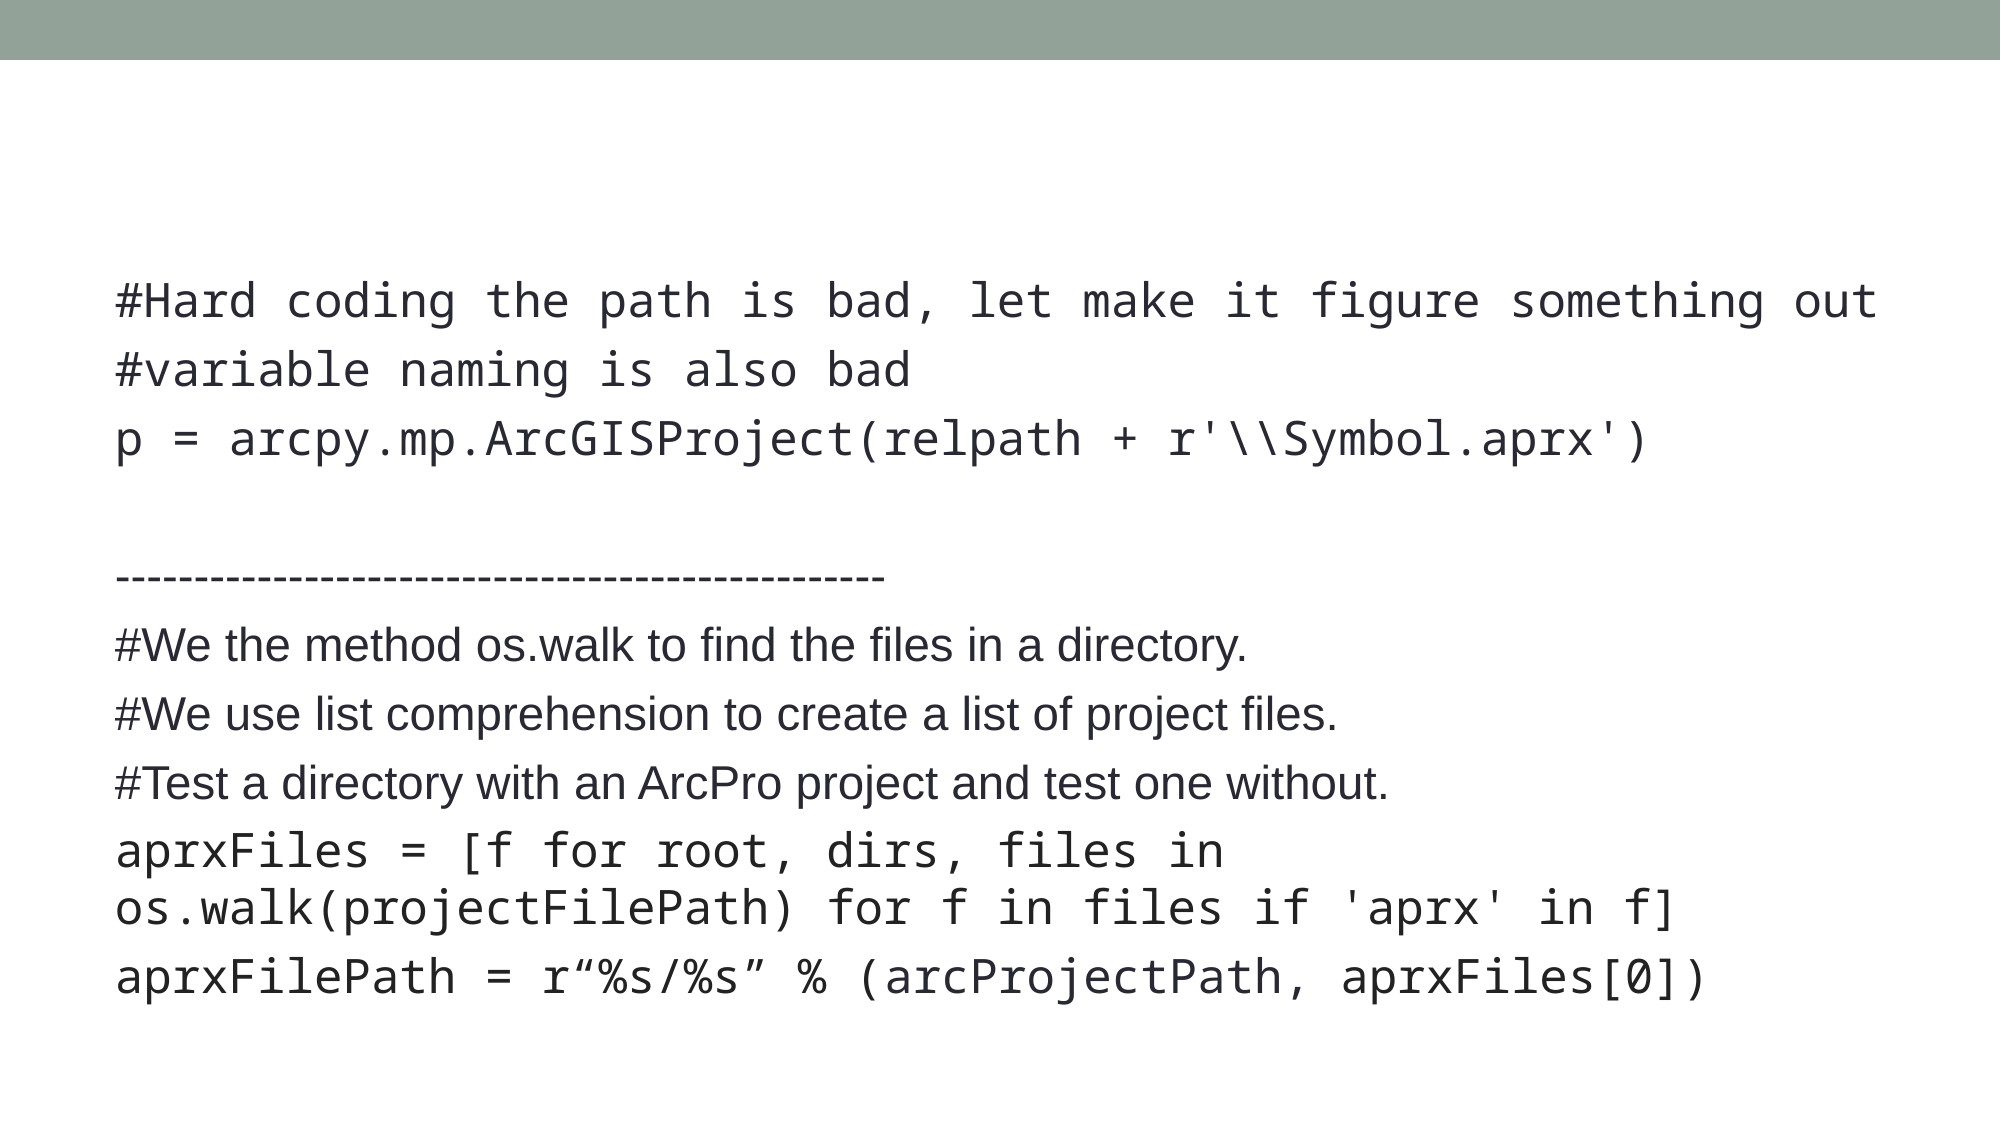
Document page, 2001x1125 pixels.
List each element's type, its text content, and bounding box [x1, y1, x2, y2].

list #Hard coding the path is bad, let make it figure something out #variable naming is also bad p = arcpy.mp.ArcGISProject(relpath + r'\\Symbol.aprx') ------------------------------------------------- #We the method os.walk to find the files in a directory. #We use list comprehension to create a list of project files. #Test a directory with an ArcPro project and test one without. aprxFiles = [f for root, dirs, files in os.walk(projectFilePath) for f in files if 'aprx' in f] aprxFilePath = r“%s/%s” % (arcProjectPath, aprxFiles[0]) [99, 262, 1900, 1063]
